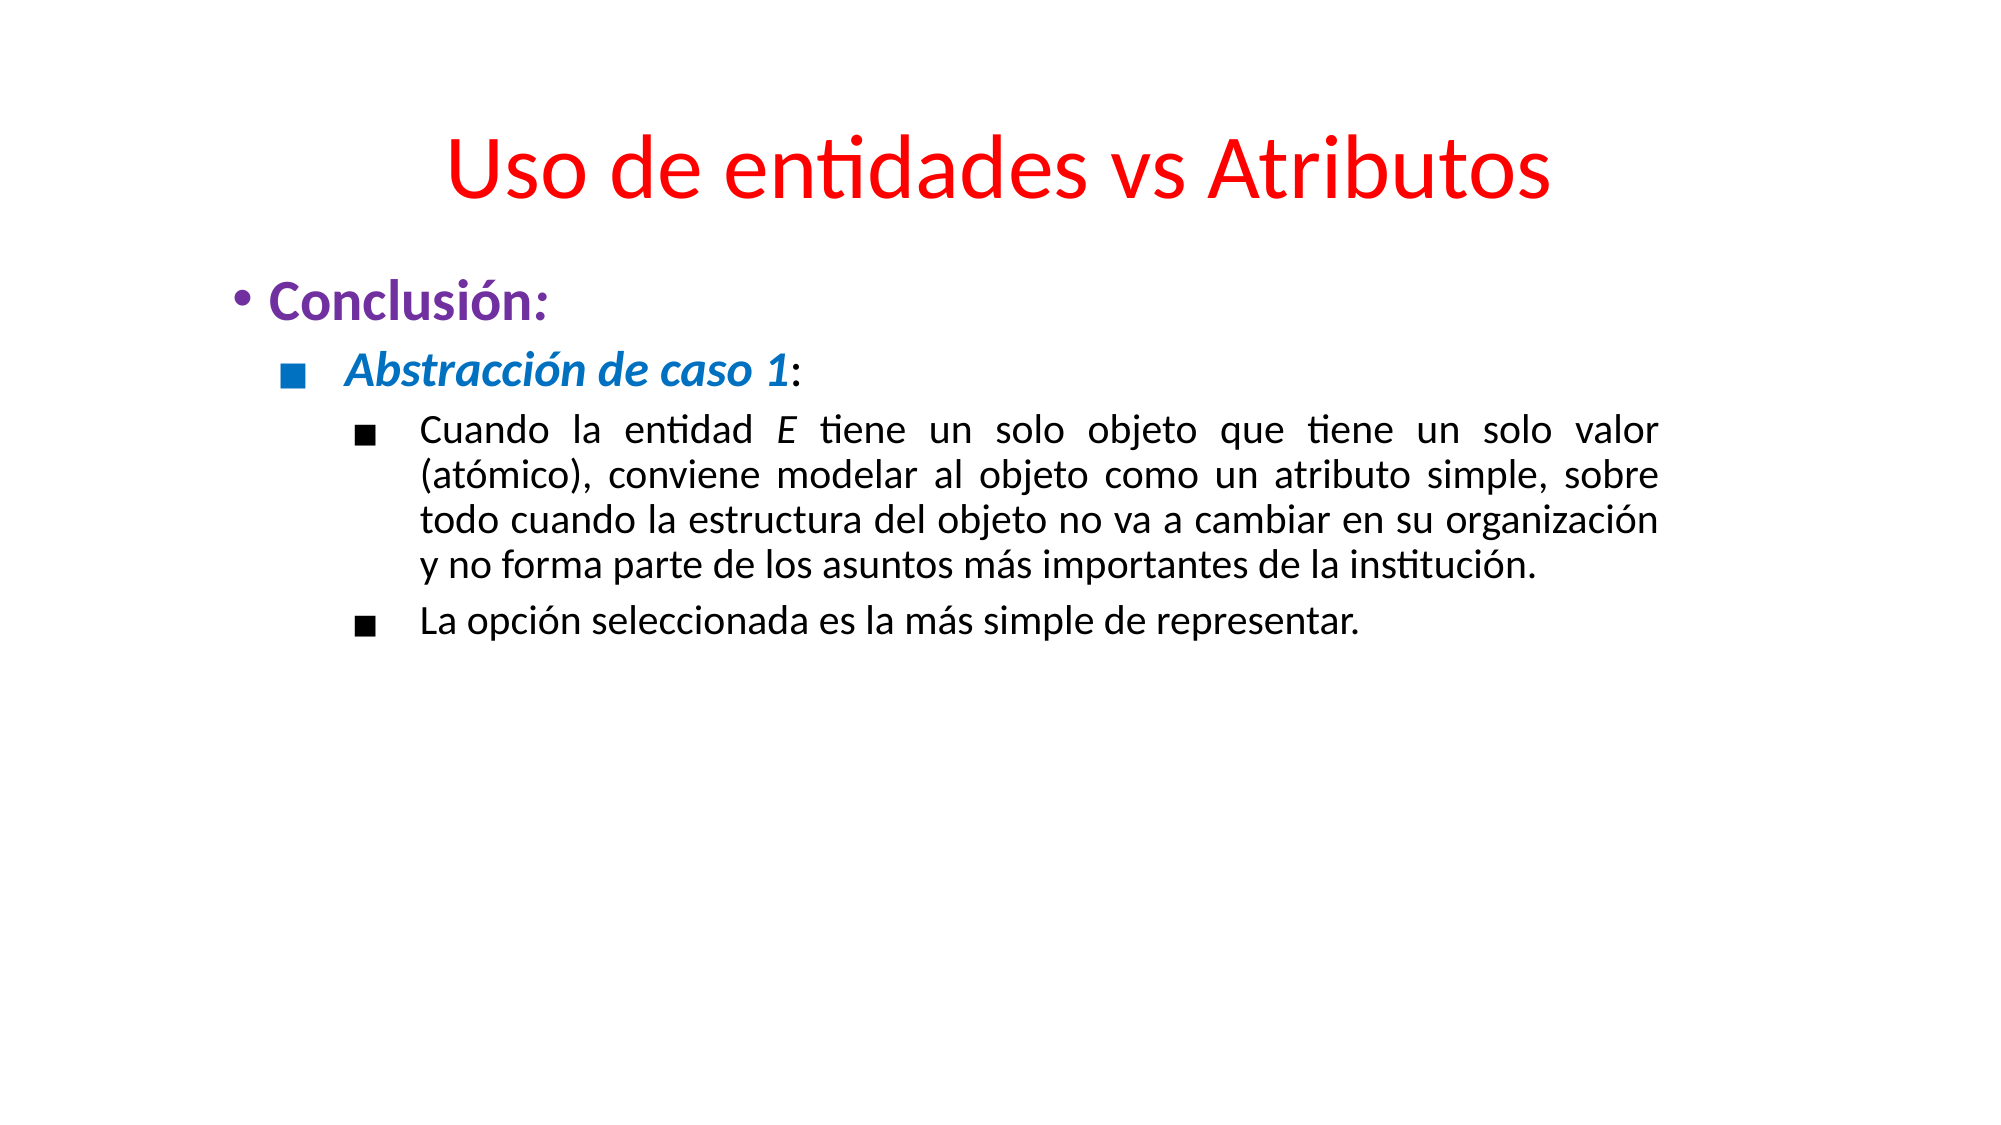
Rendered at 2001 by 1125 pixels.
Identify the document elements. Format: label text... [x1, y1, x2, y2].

title Uso de entidades vs Atributos [137, 59, 1863, 278]
list Conclusión: Abstracción de caso 1: Cuando la entidad E tiene un solo objeto que tiene un solo valor (atómico), conviene modelar al objeto como un atributo simple, sobre todo cuando la estructura del objeto no va a cambiar en su organización y no forma parte de los asuntos más importantes de la institución. La opción seleccionada es la más simple de representar. [217, 262, 1675, 1059]
